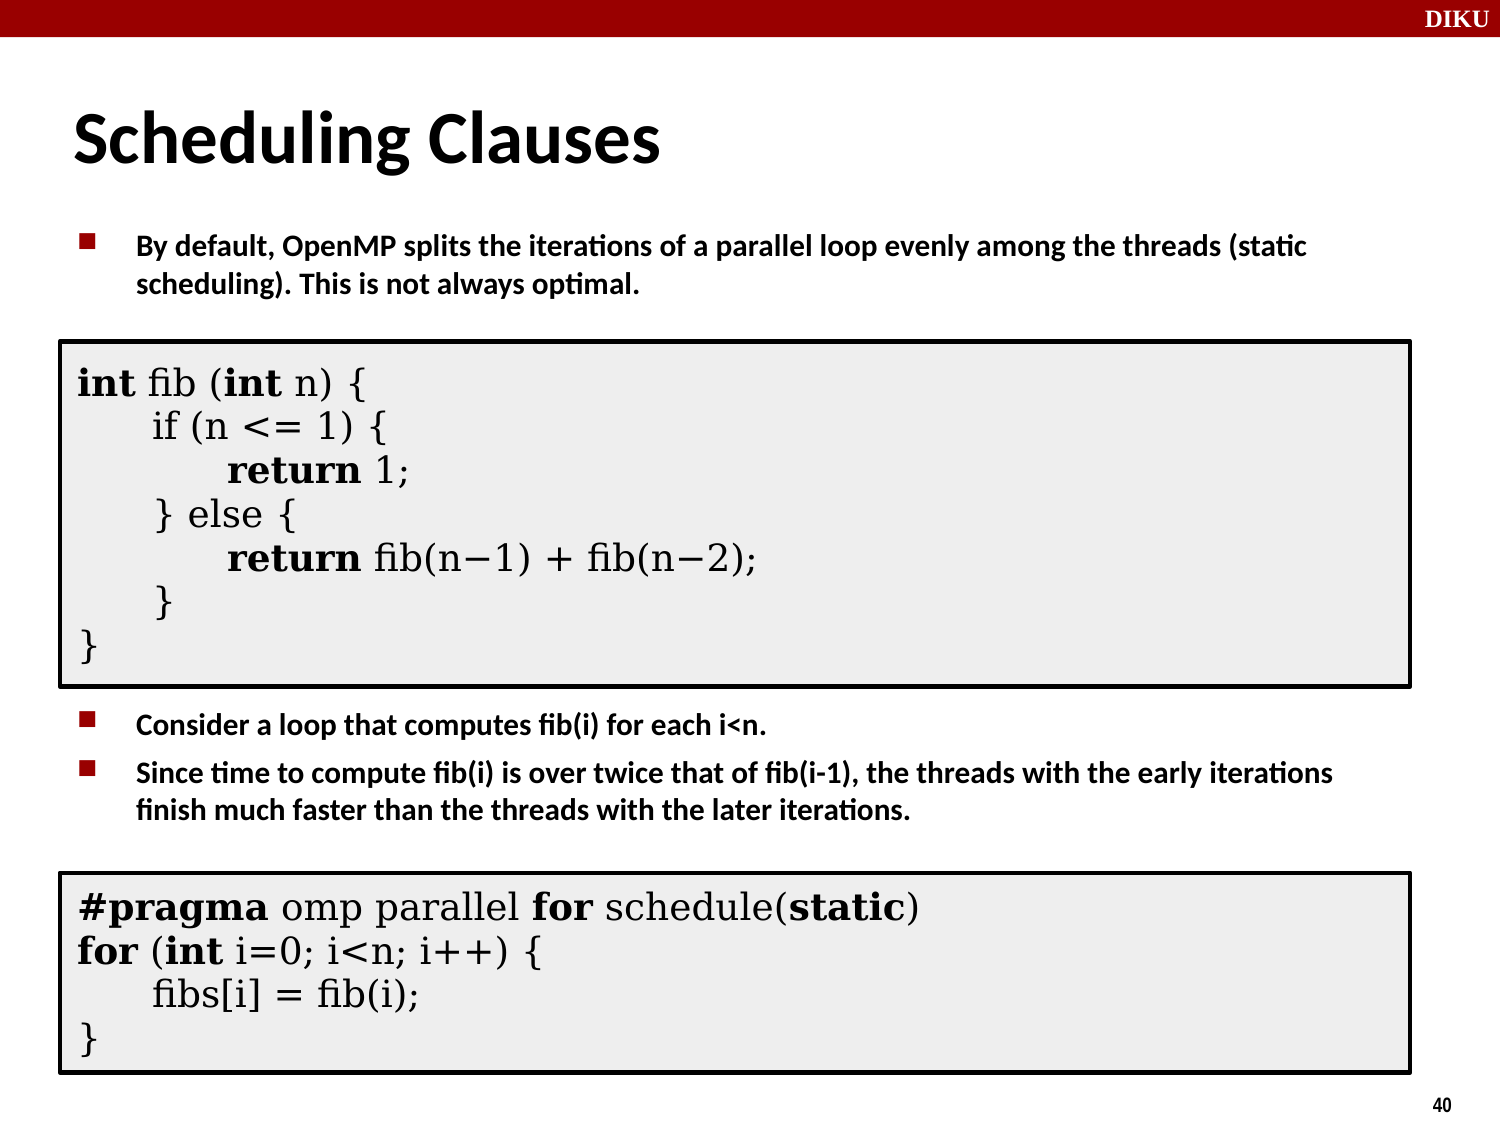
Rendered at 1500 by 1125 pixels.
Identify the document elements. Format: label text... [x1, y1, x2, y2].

text_box #pragma omp parallel for schedule(static) for (int i=0; i<n; i++) { fibs[i] = fib(i); } [60, 872, 1411, 1073]
text_box int fib (int n) { if (n <= 1) { return 1; } else { return fib(n−1) + fib(n−2); } } [60, 341, 1411, 687]
text_box By default, OpenMP splits the iterations of a parallel loop evenly among the threads (static scheduling). This is not always optimal. [65, 218, 1361, 413]
text_box Consider a loop that computes fib(i) for each i<n. Since time to compute fib(i) is over twice that of fib(i-1), the threads with the early iterations finish much faster than the threads with the later iterations. [65, 696, 1361, 872]
text_box Scheduling Clauses [58, 71, 1304, 197]
